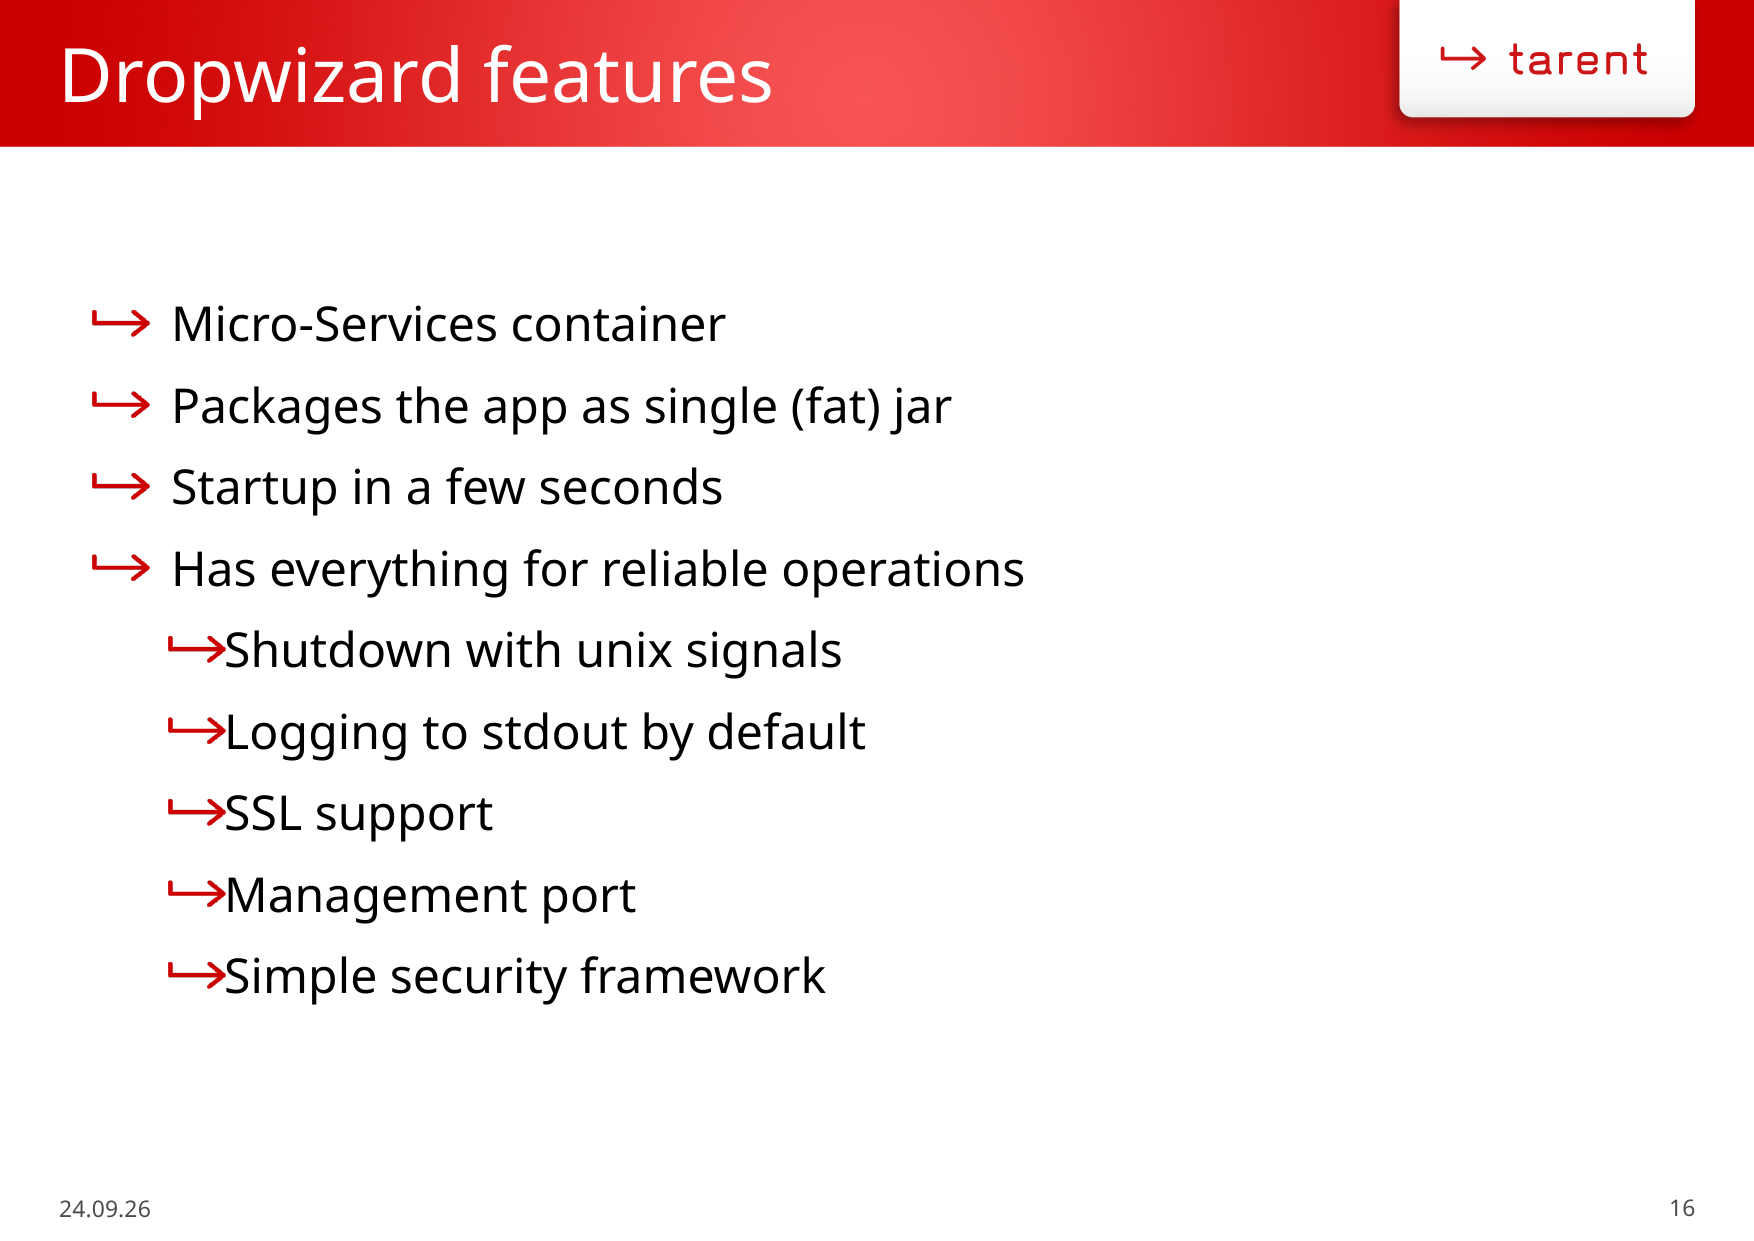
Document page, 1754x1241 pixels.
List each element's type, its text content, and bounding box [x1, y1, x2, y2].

picture [0, 0, 1754, 1240]
list Micro-Services container Packages the app as single (fat) jar Startup in a few seconds Has everything for reliable operations Shutdown with unix signals Logging to stdout by default SSL support Management port Simple security framework [59, 290, 1690, 1010]
title Dropwizard features [59, 0, 1638, 177]
